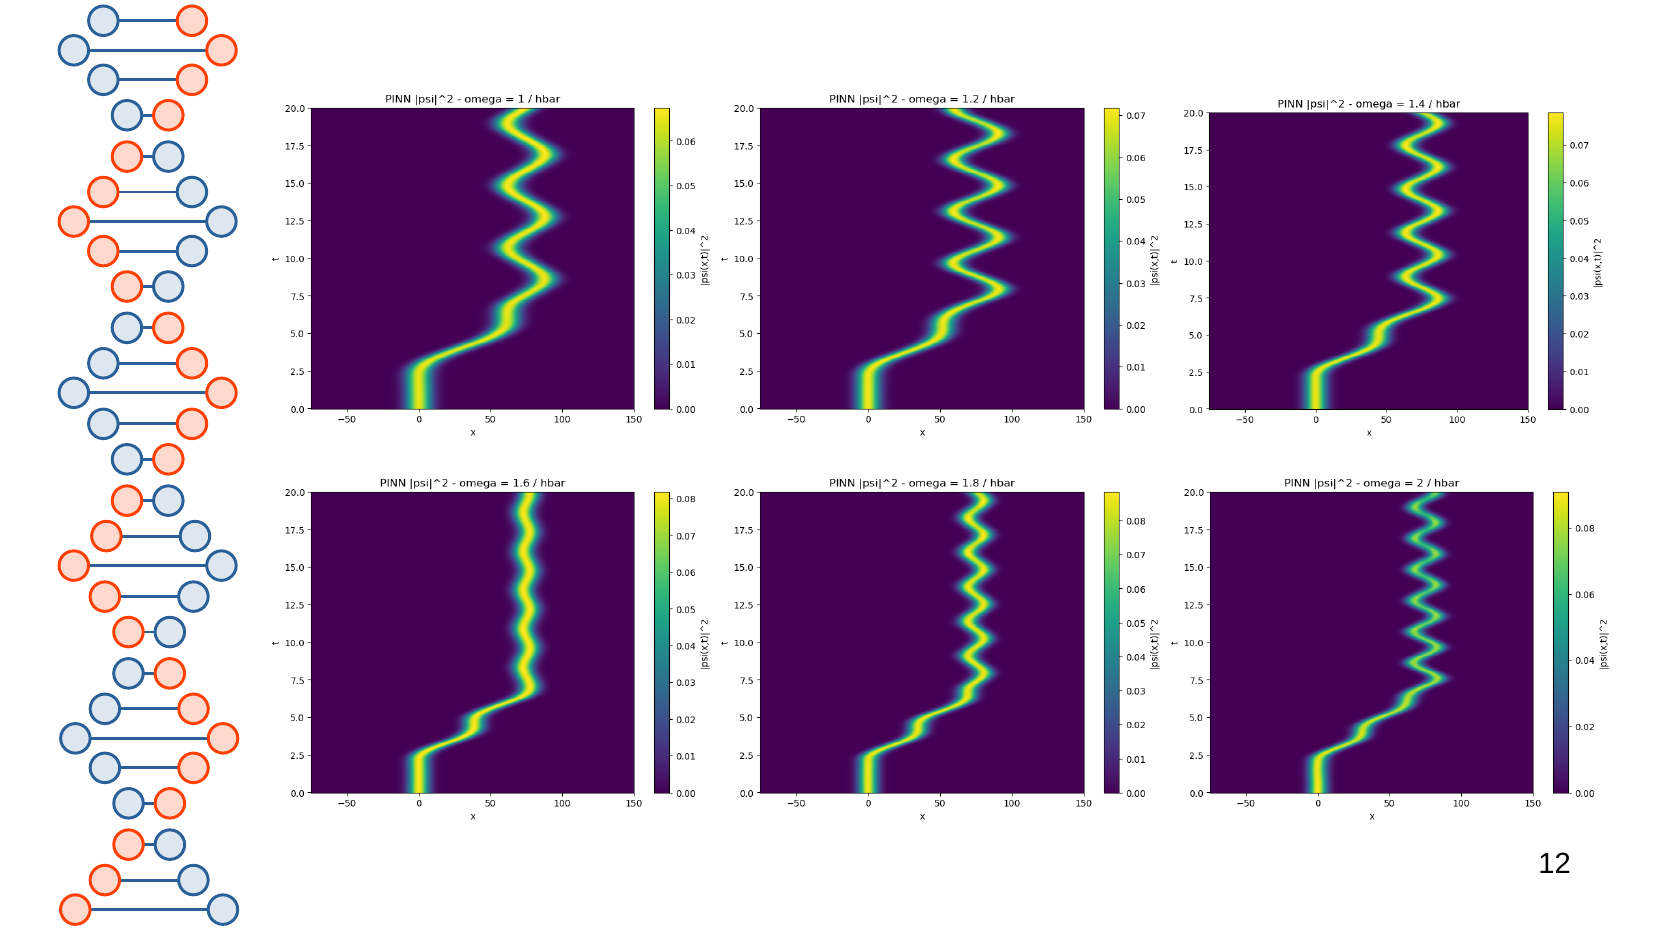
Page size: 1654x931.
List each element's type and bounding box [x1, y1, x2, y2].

picture [265, 88, 1608, 443]
picture [265, 472, 1614, 827]
